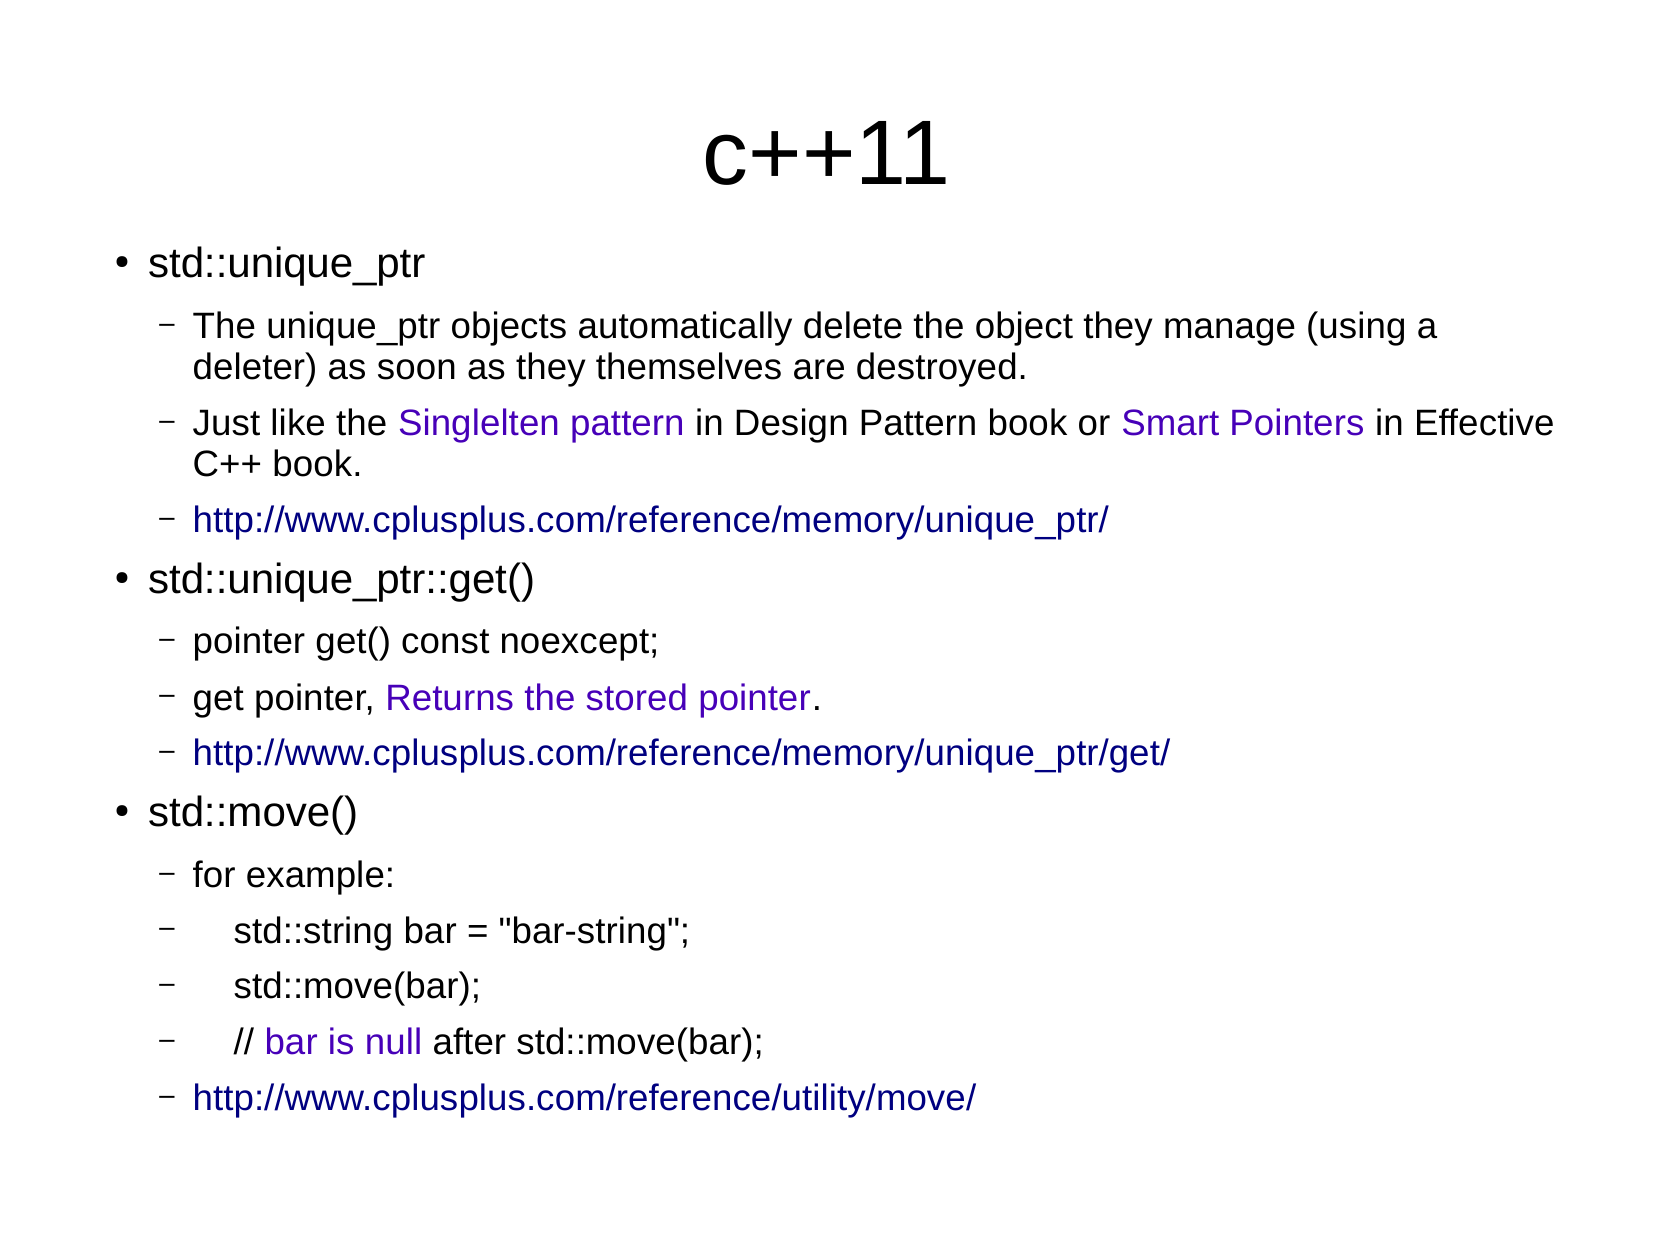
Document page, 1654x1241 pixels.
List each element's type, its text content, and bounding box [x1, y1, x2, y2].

title c++11 [82, 49, 1571, 257]
list std::unique_ptr The unique_ptr objects automatically delete the object they manage (using a deleter) as soon as they themselves are destroyed. Just like the Singlelten pattern in Design Pattern book or Smart Pointers in Effective C++ book. http://www.cplusplus.com/reference/memory/unique_ptr/ std::unique_ptr::get() pointer get() const noexcept; get pointer, Returns the stored pointer. http://www.cplusplus.com/reference/memory/unique_ptr/get/ std::move() for example: std::string bar = "bar-string"; std::move(bar); // bar is null after std::move(bar); http://www.cplusplus.com/reference/utility/move/ [103, 240, 1559, 1134]
